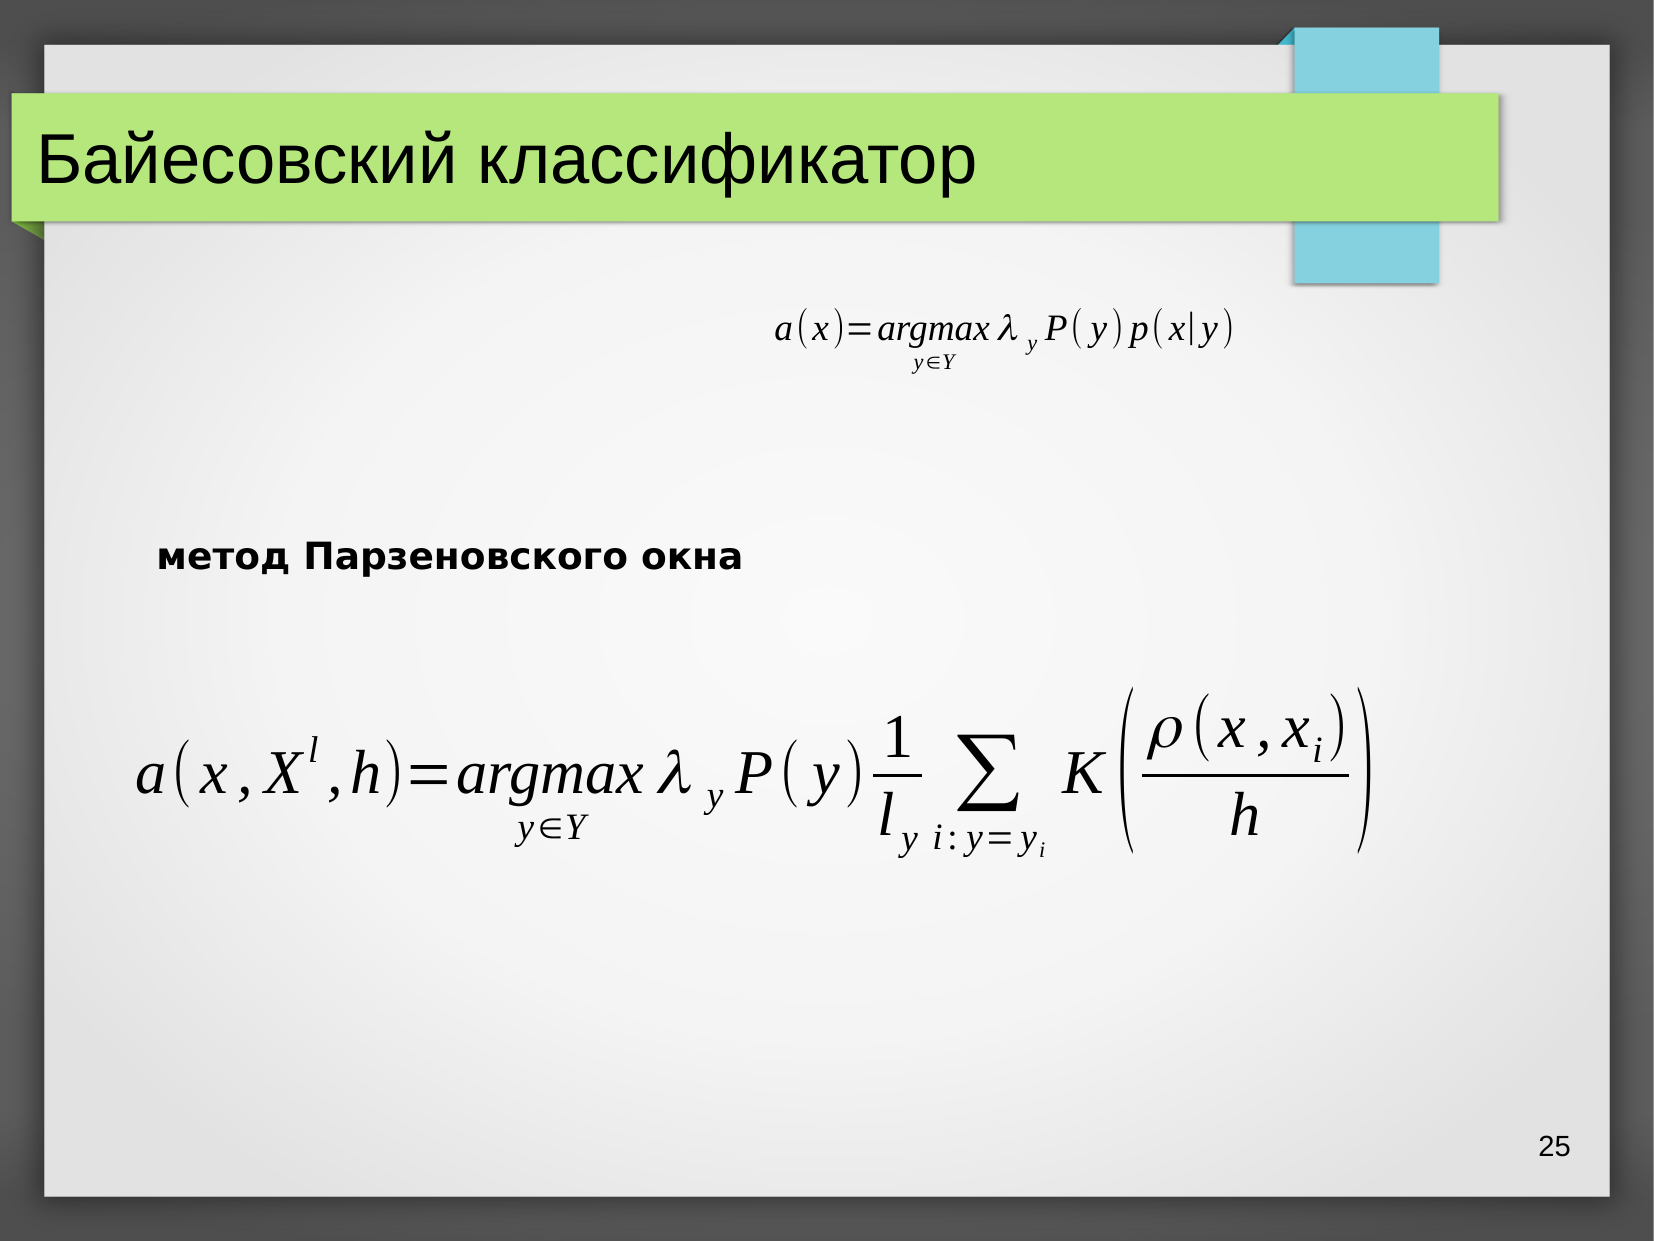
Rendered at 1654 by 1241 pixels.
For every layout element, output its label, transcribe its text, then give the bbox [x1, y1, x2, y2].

picture [0, 0, 1654, 1241]
chart [128, 683, 1382, 863]
text_box метод Парзеновского окна [141, 527, 898, 615]
title Байесовский классификатор [35, 118, 1489, 200]
chart [767, 307, 1241, 375]
